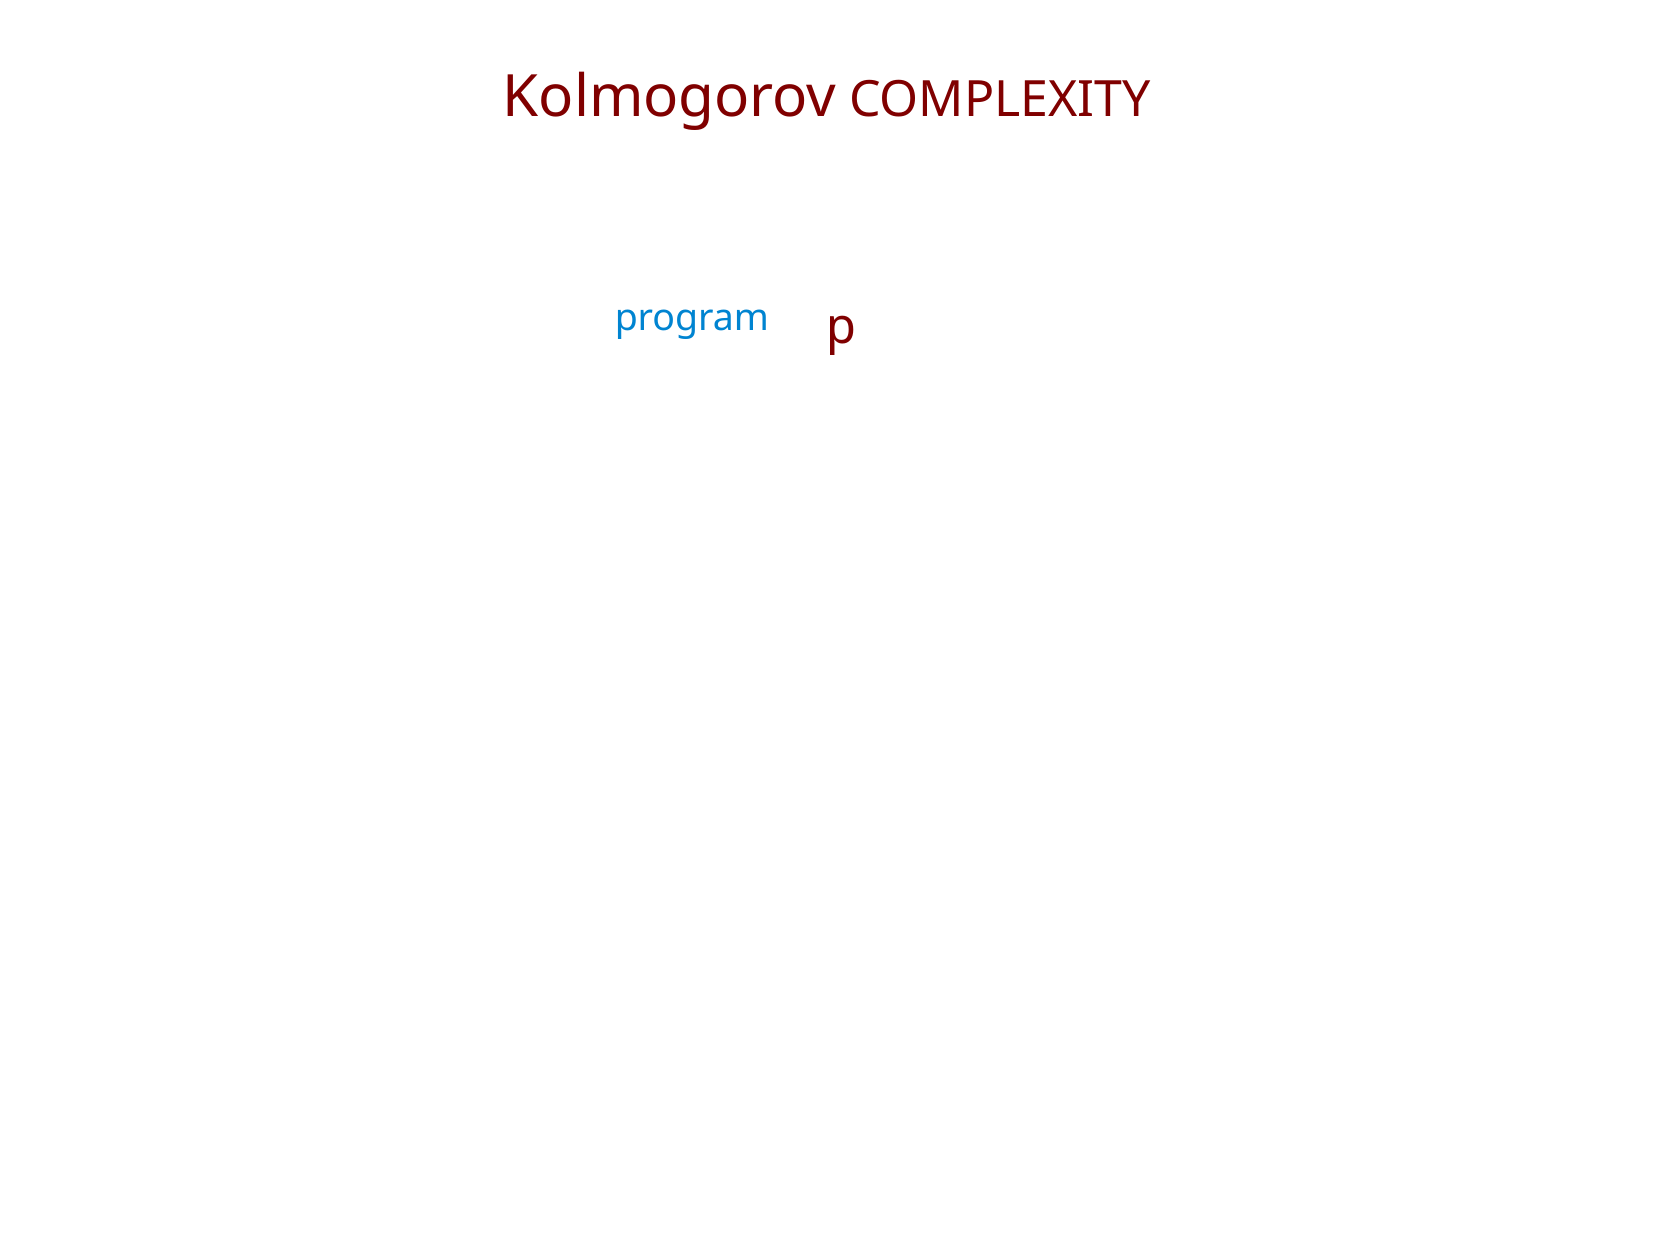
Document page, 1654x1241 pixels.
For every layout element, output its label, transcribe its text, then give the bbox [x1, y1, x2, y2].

title Kolmogorov COMPLEXITY [82, 59, 1571, 127]
text_box program [600, 282, 811, 346]
list C(x) = min { p : U(p) = x} [82, 290, 1571, 1109]
